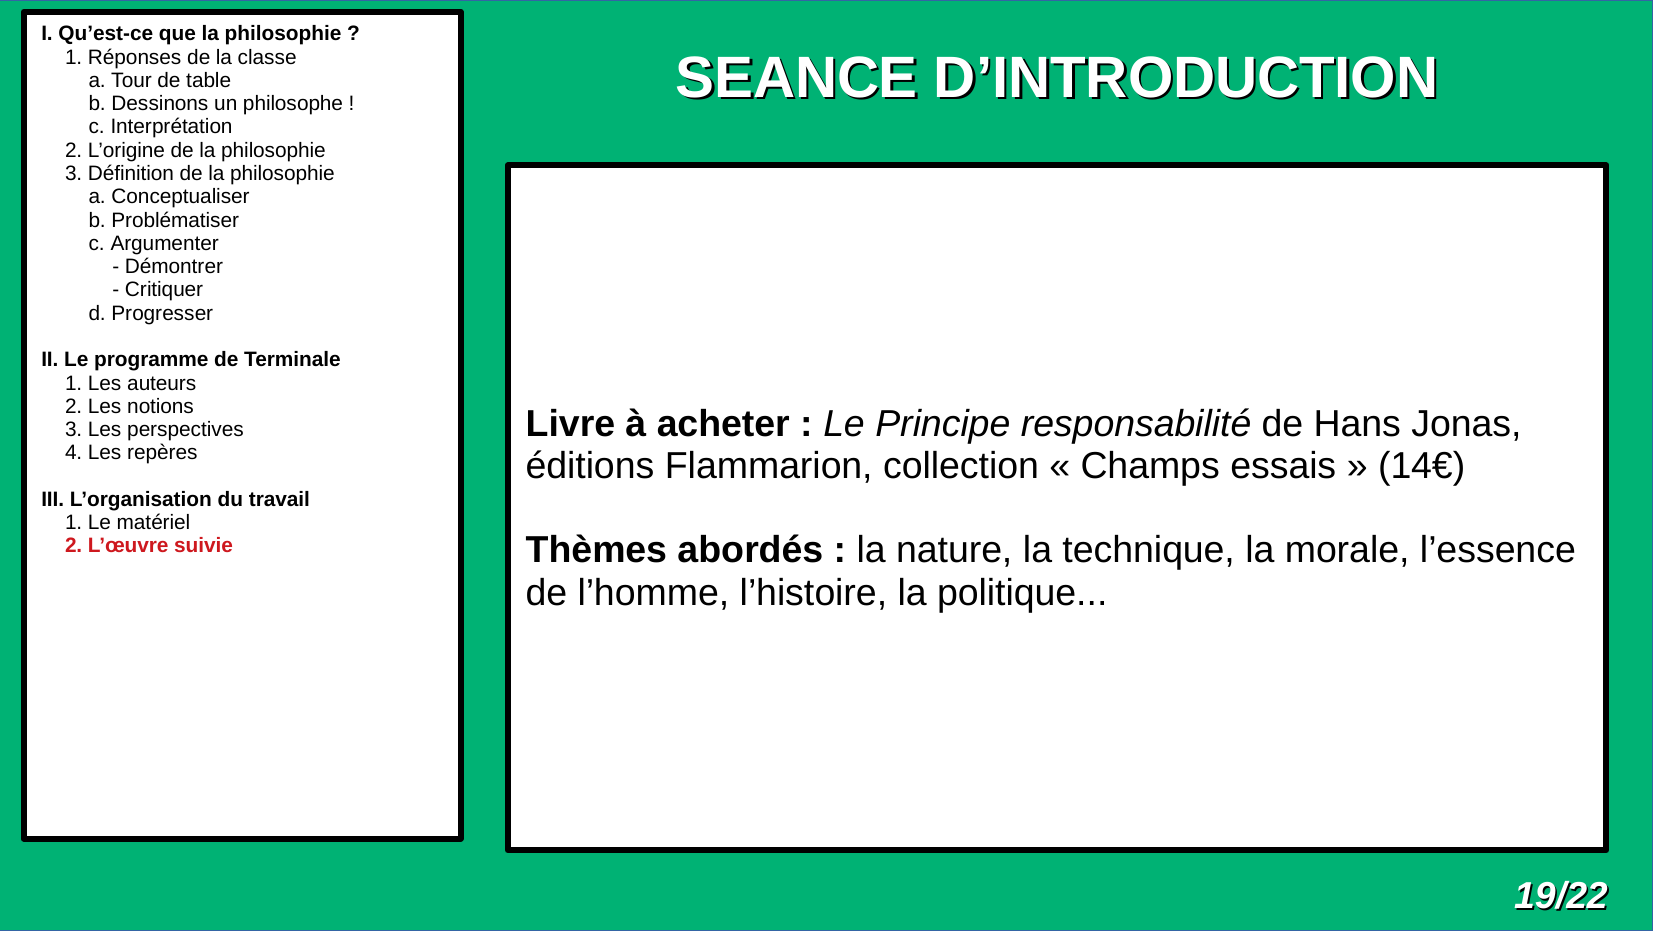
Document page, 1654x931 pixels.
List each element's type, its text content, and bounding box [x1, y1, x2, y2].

text_box SEANCE D’INTRODUCTION [507, 0, 1607, 154]
text_box I. Qu’est-ce que la philosophie ? 1. Réponses de la classe a. Tour de table b. Dessinons un philosophe ! c. Interprétation 2. L’origine de la philosophie 3. Définition de la philosophie a. Conceptualiser b. Problématiser c. Argumenter - Démontrer - Critiquer d. Progresser II. Le programme de Terminale 1. Les auteurs 2. Les notions 3. Les perspectives 4. Les repères III. L’organisation du travail 1. Le matériel 2. L’œuvre suivie [23, 11, 461, 839]
text_box <numéro>/22 [1464, 867, 1623, 931]
text_box Livre à acheter : Le Principe responsabilité de Hans Jonas, éditions Flammarion, collection « Champs essais » (14€) Thèmes abordés : la nature, la technique, la morale, l’essence de l’homme, l’histoire, la politique... [507, 165, 1607, 851]
text_box [0, 0, 1653, 931]
